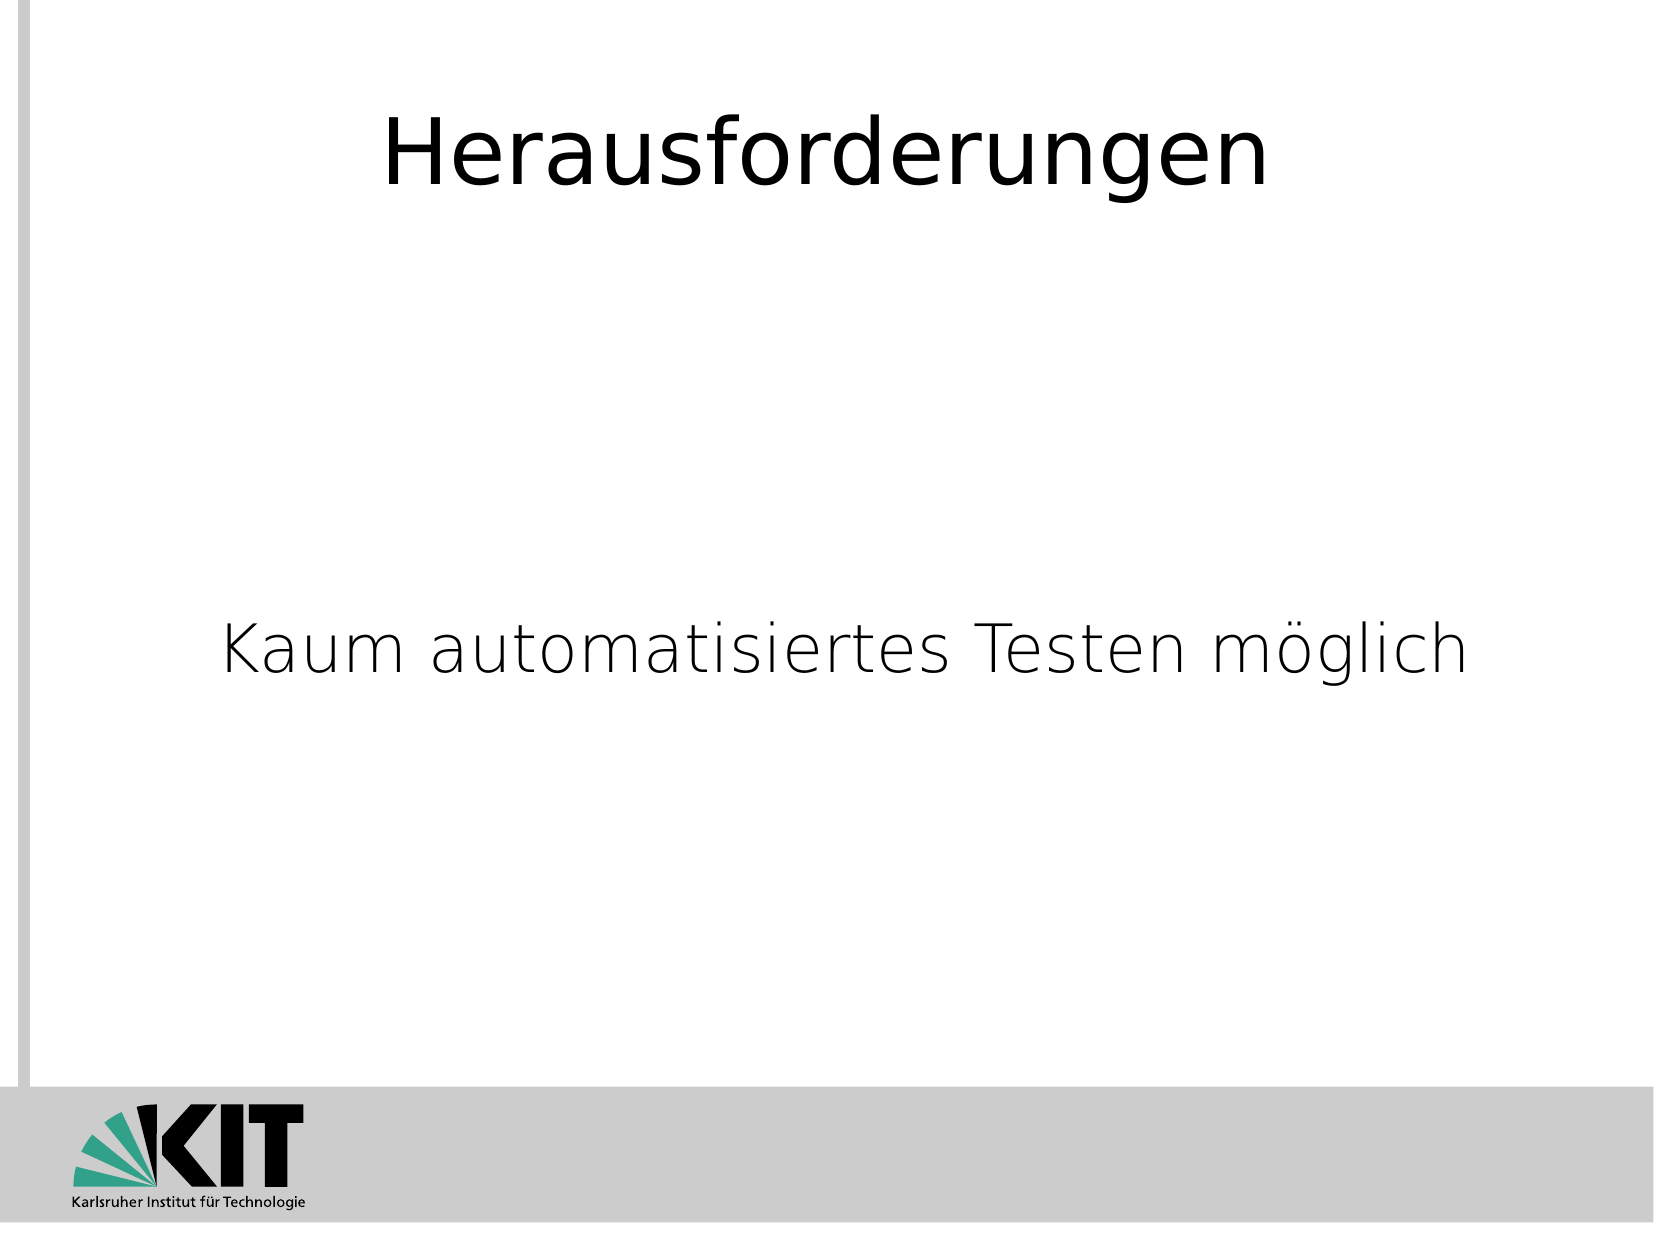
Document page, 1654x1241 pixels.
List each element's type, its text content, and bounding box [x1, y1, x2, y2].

title Herausforderungen [82, 49, 1571, 257]
text_box [0, 1086, 1654, 1223]
picture [70, 1098, 308, 1217]
subtitle Kaum automatisiertes Testen möglich [82, 290, 1571, 1010]
